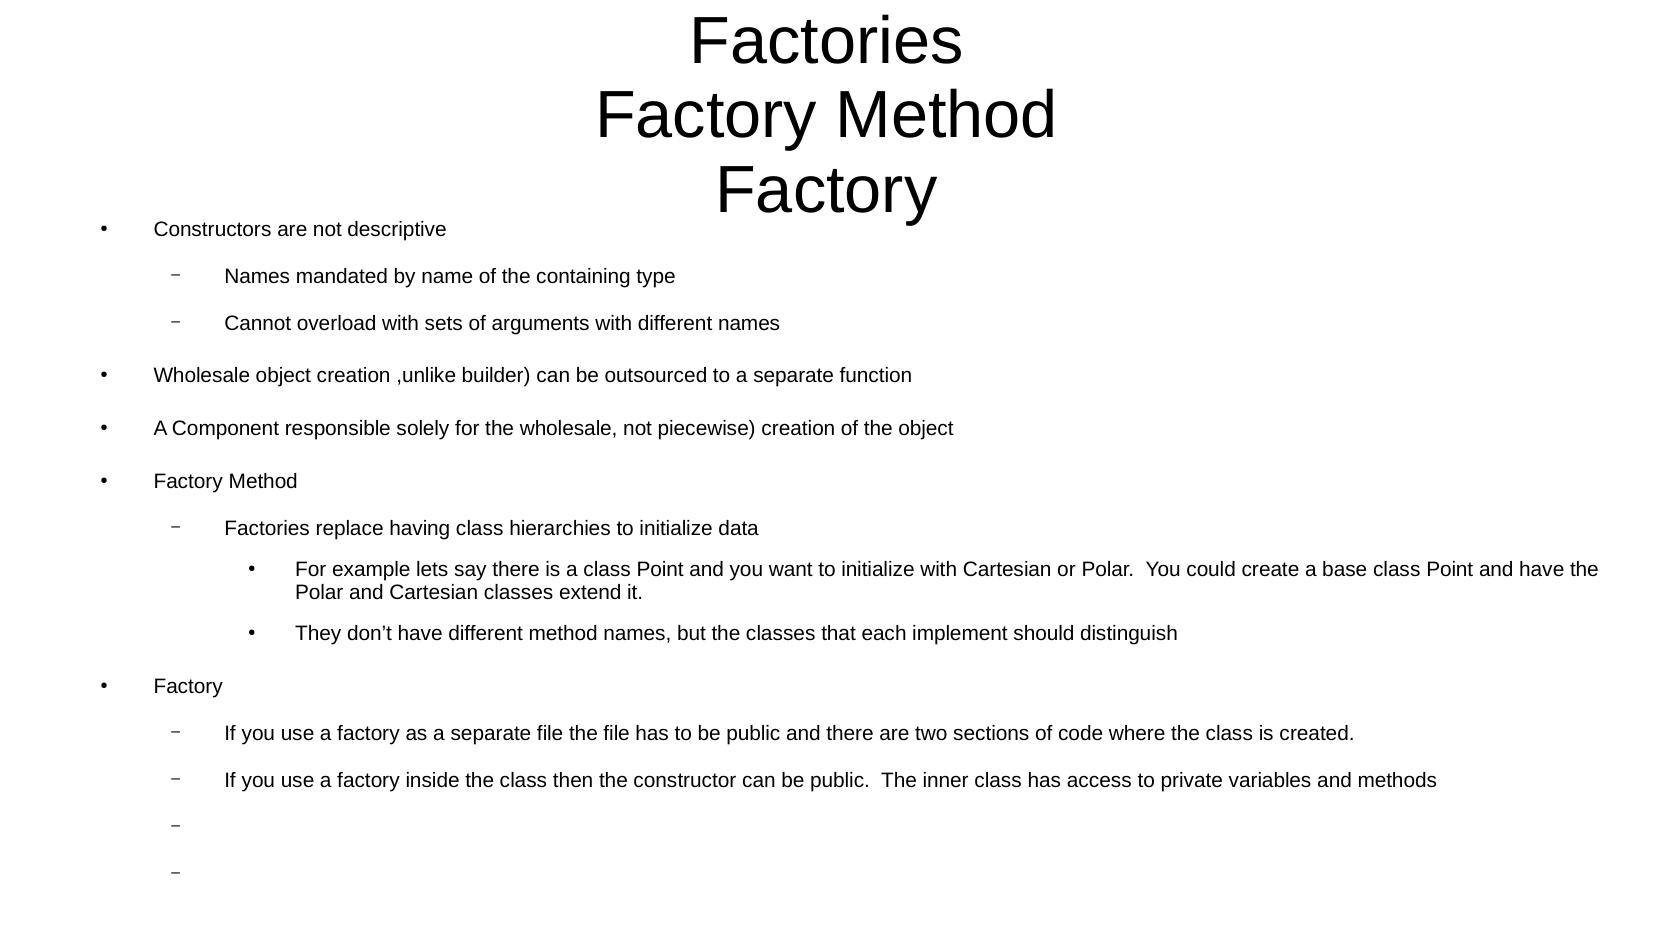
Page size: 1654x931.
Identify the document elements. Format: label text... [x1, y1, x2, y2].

title Factories Factory Method Factory [82, 2, 1571, 217]
list Constructors are not descriptive Names mandated by name of the containing type Cannot overload with sets of arguments with different names Wholesale object creation ,unlike builder) can be outsourced to a separate function A Component responsible solely for the wholesale, not piecewise) creation of the object Factory Method Factories replace having class hierarchies to initialize data For example lets say there is a class Point and you want to initialize with Cartesian or Polar. You could create a base class Point and have the Polar and Cartesian classes extend it. They don’t have different method names, but the classes that each implement should distinguish Factory If you use a factory as a separate file the file has to be public and there are two sections of code where the class is created. If you use a factory inside the class then the constructor can be public. The inner class has access to private variables and methods [82, 217, 1621, 901]
